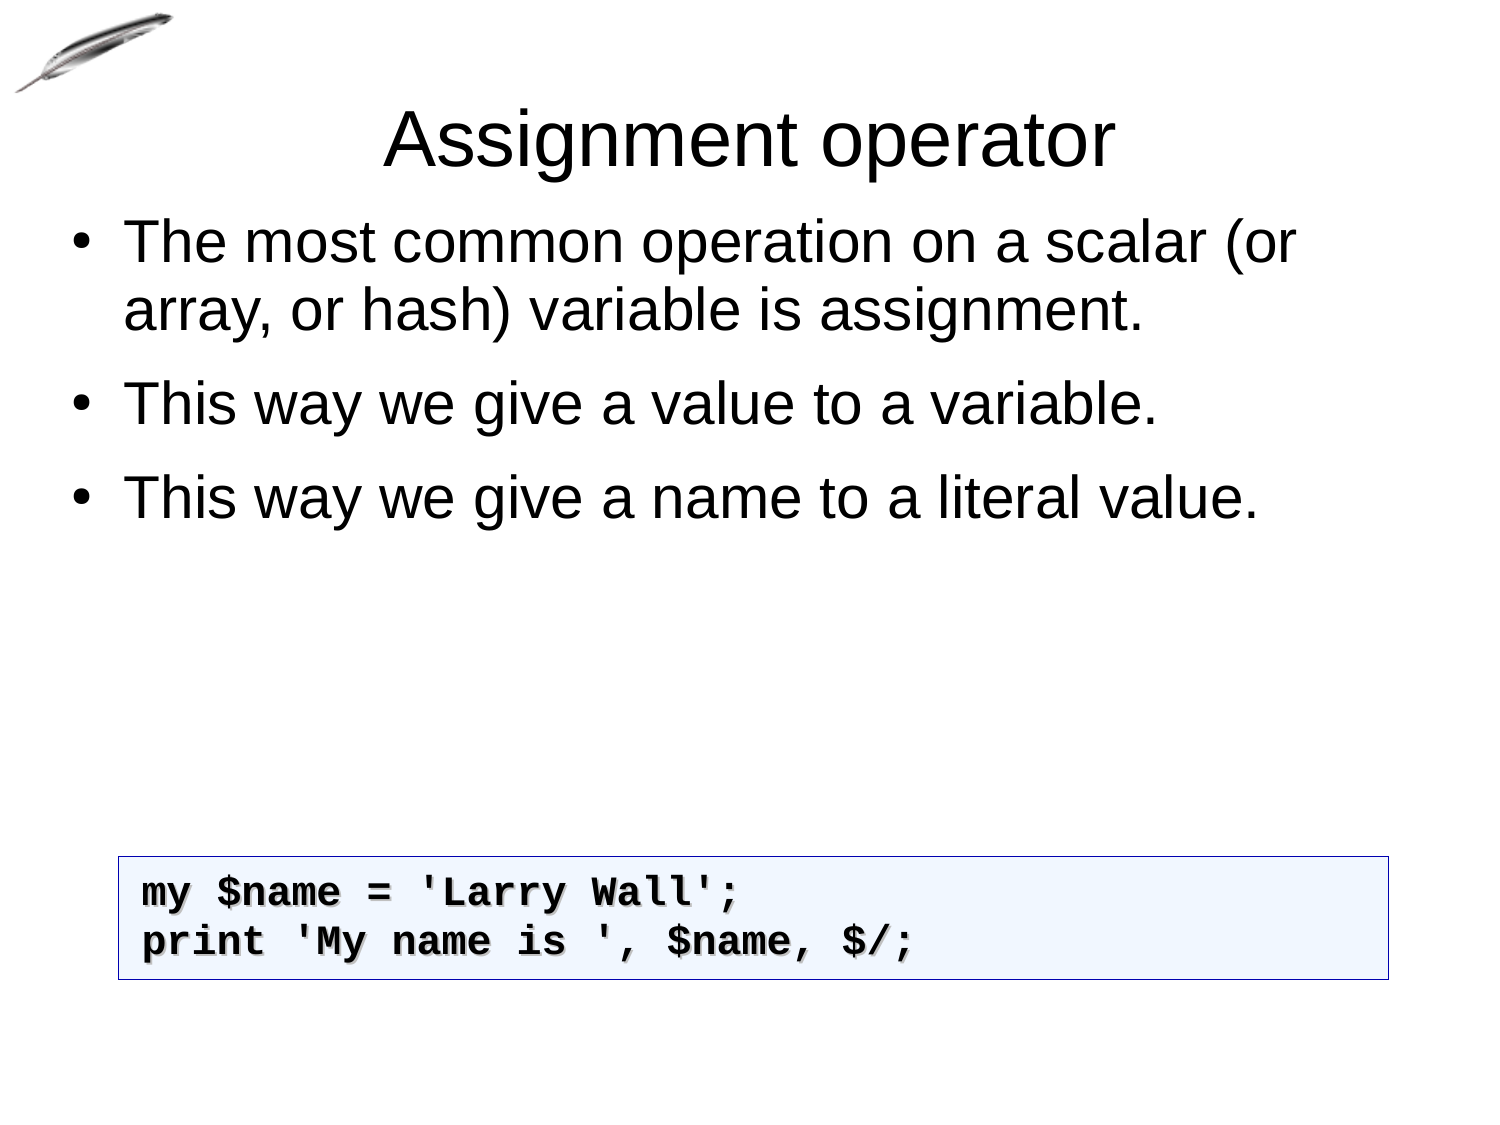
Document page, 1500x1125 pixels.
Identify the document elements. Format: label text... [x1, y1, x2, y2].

picture [11, 11, 179, 95]
text_box my $name = 'Larry Wall'; print 'My name is ', $name, $/; [118, 856, 1388, 980]
title Assignment operator [75, 44, 1425, 207]
list The most common operation on a scalar (or array, or hash) variable is assignment. This way we give a value to a variable. This way we give a name to a literal value. [53, 207, 1447, 1084]
